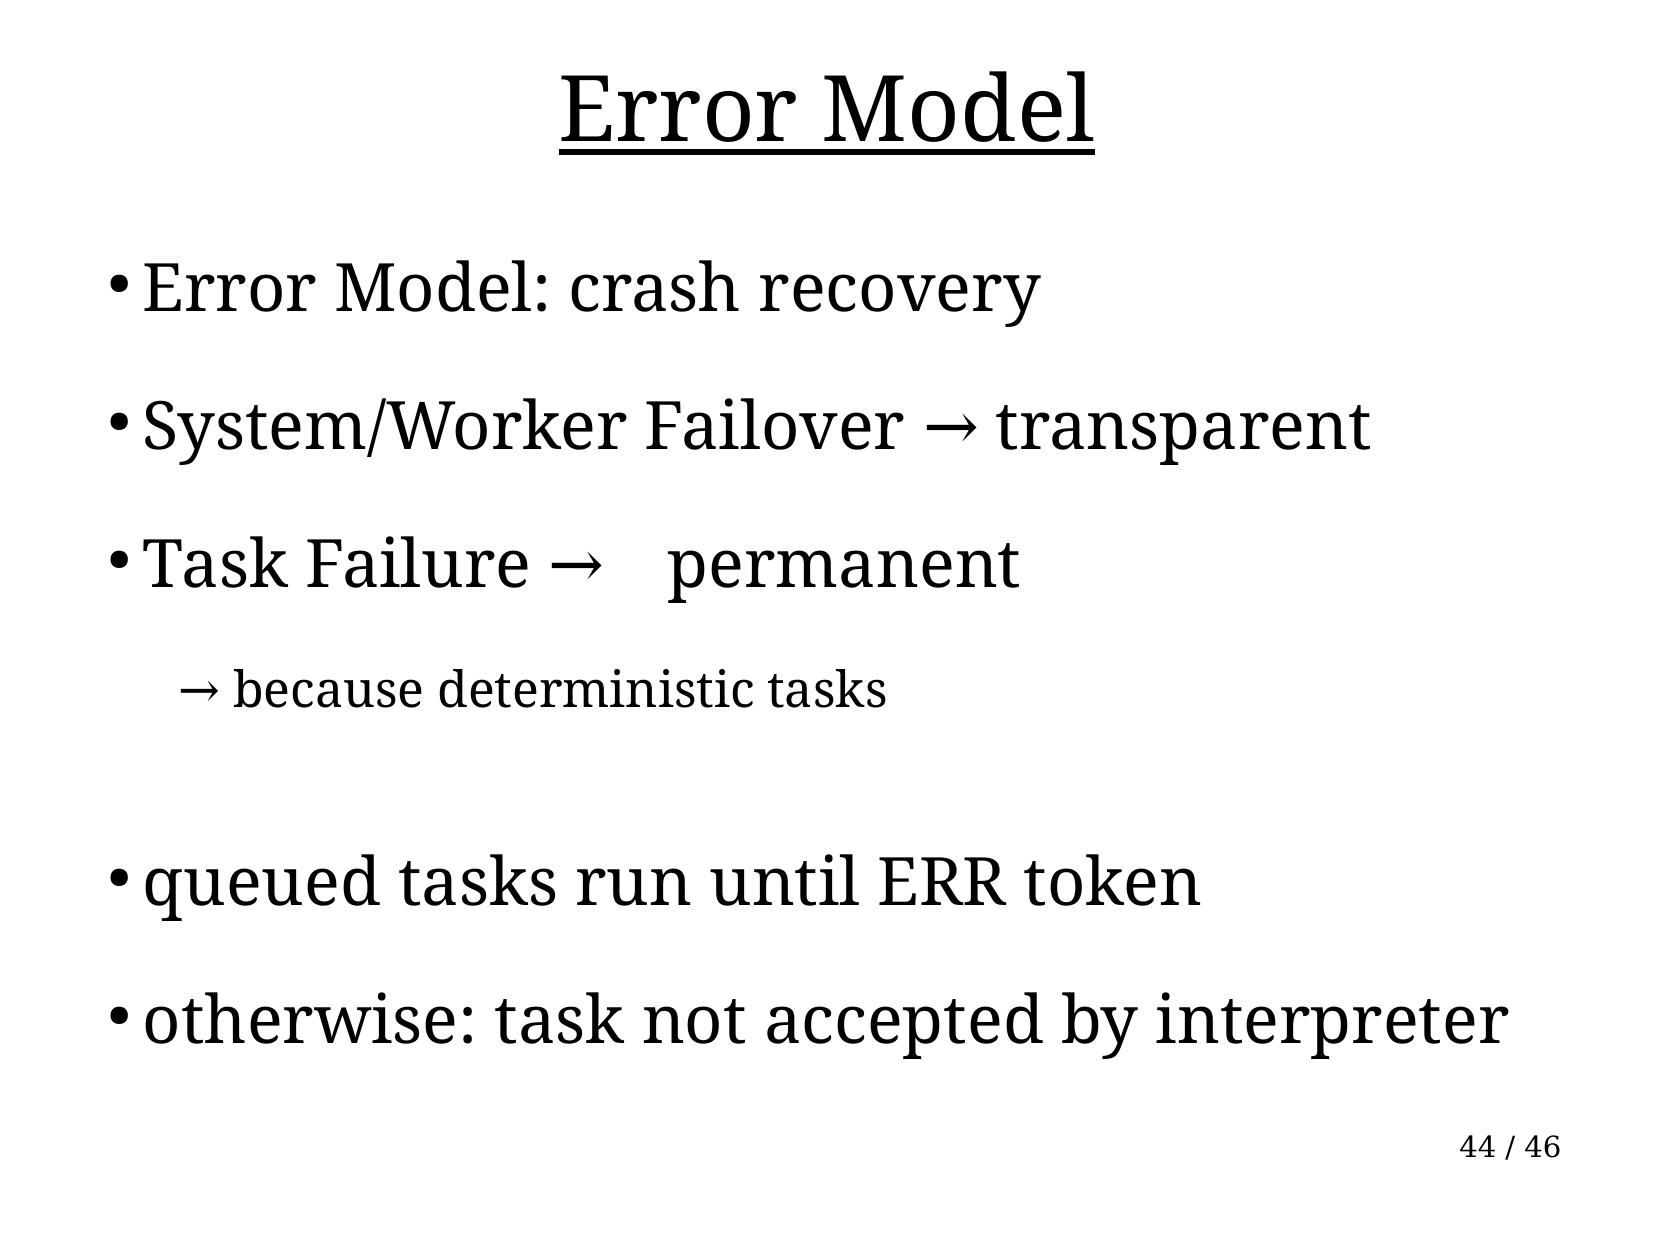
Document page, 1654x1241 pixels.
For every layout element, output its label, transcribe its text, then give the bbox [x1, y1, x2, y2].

subtitle Error Model: crash recovery System/Worker Failover → transparent Task Failure → permanent → because deterministic tasks queued tasks run until ERR token otherwise: task not accepted by interpreter [71, 240, 1561, 1222]
title Error Model [82, 2, 1571, 211]
